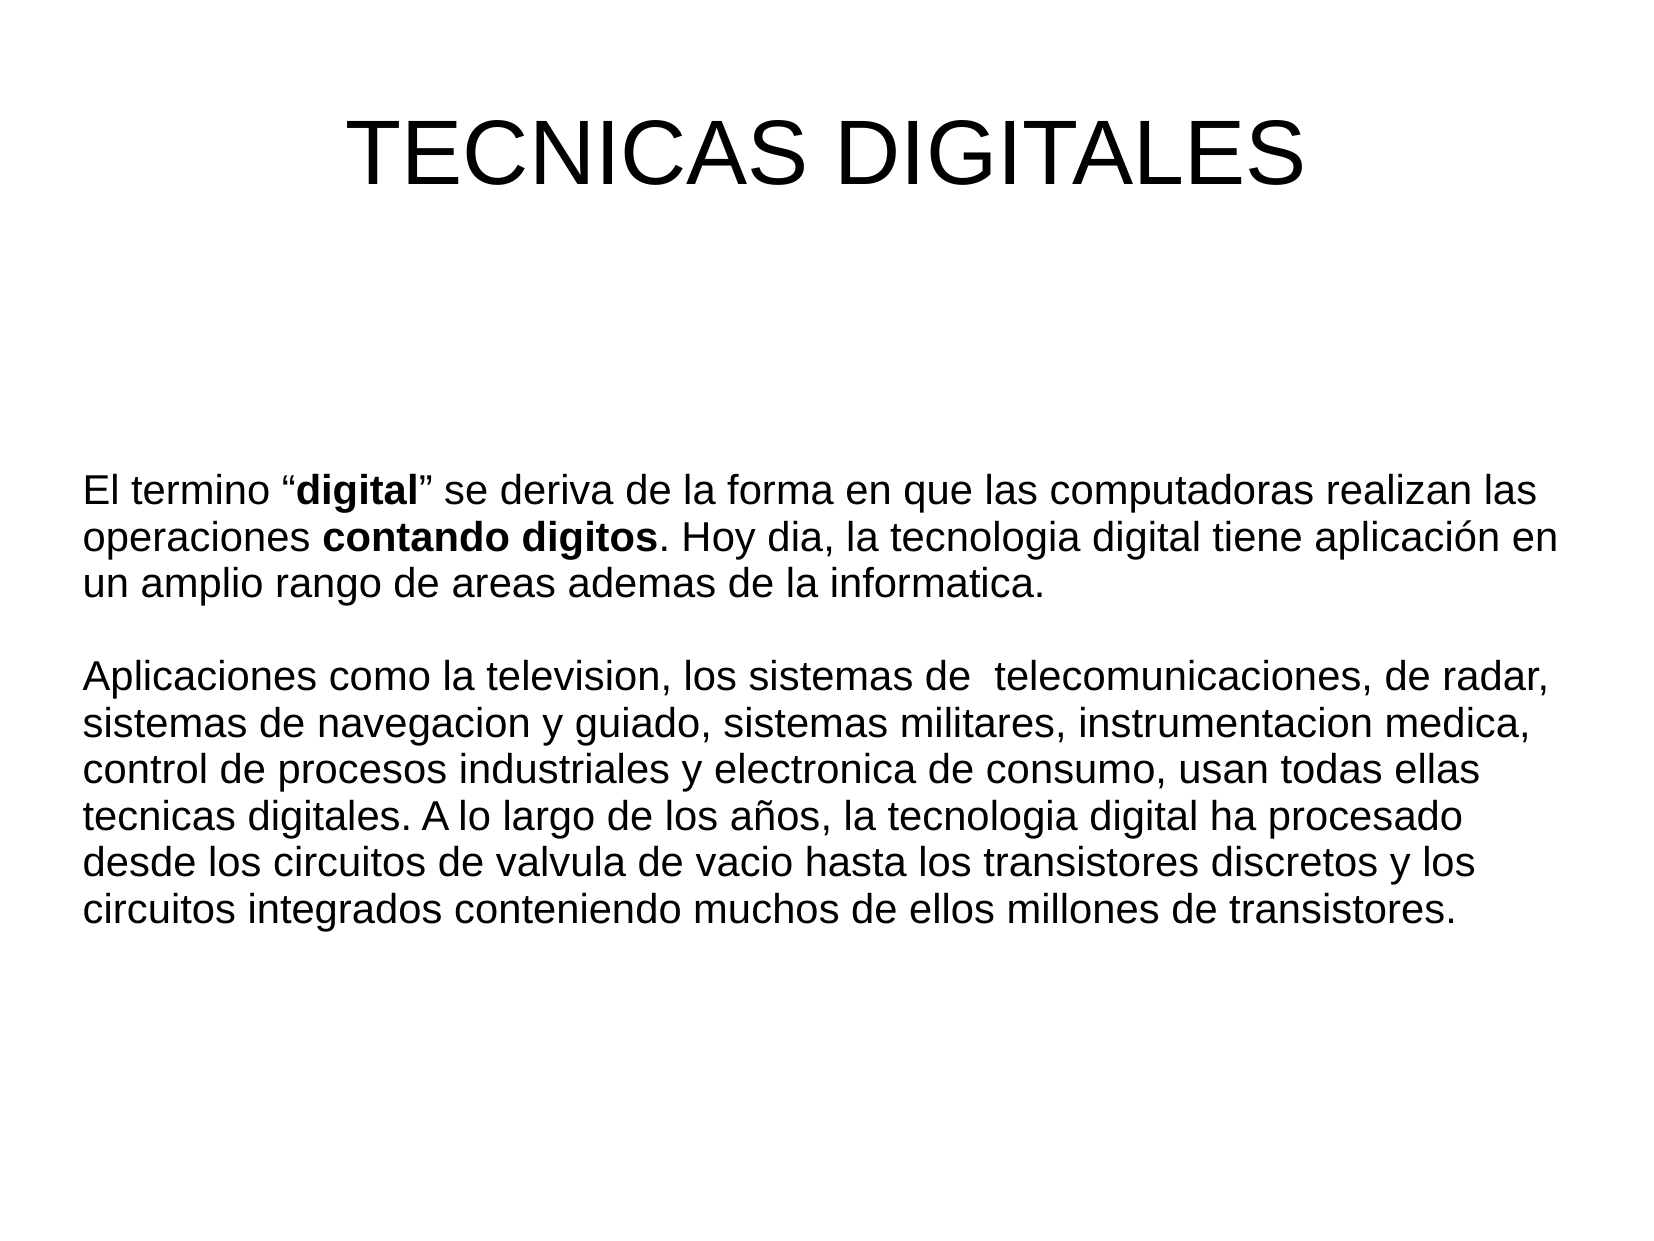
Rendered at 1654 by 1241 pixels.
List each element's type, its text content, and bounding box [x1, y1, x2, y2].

title TECNICAS DIGITALES [82, 49, 1571, 257]
subtitle El termino “digital” se deriva de la forma en que las computadoras realizan las operaciones contando digitos. Hoy dia, la tecnologia digital tiene aplicación en un amplio rango de areas ademas de la informatica. Aplicaciones como la television, los sistemas de telecomunicaciones, de radar, sistemas de navegacion y guiado, sistemas militares, instrumentacion medica, control de procesos industriales y electronica de consumo, usan todas ellas tecnicas digitales. A lo largo de los años, la tecnologia digital ha procesado desde los circuitos de valvula de vacio hasta los transistores discretos y los circuitos integrados conteniendo muchos de ellos millones de transistores. [82, 290, 1571, 1109]
